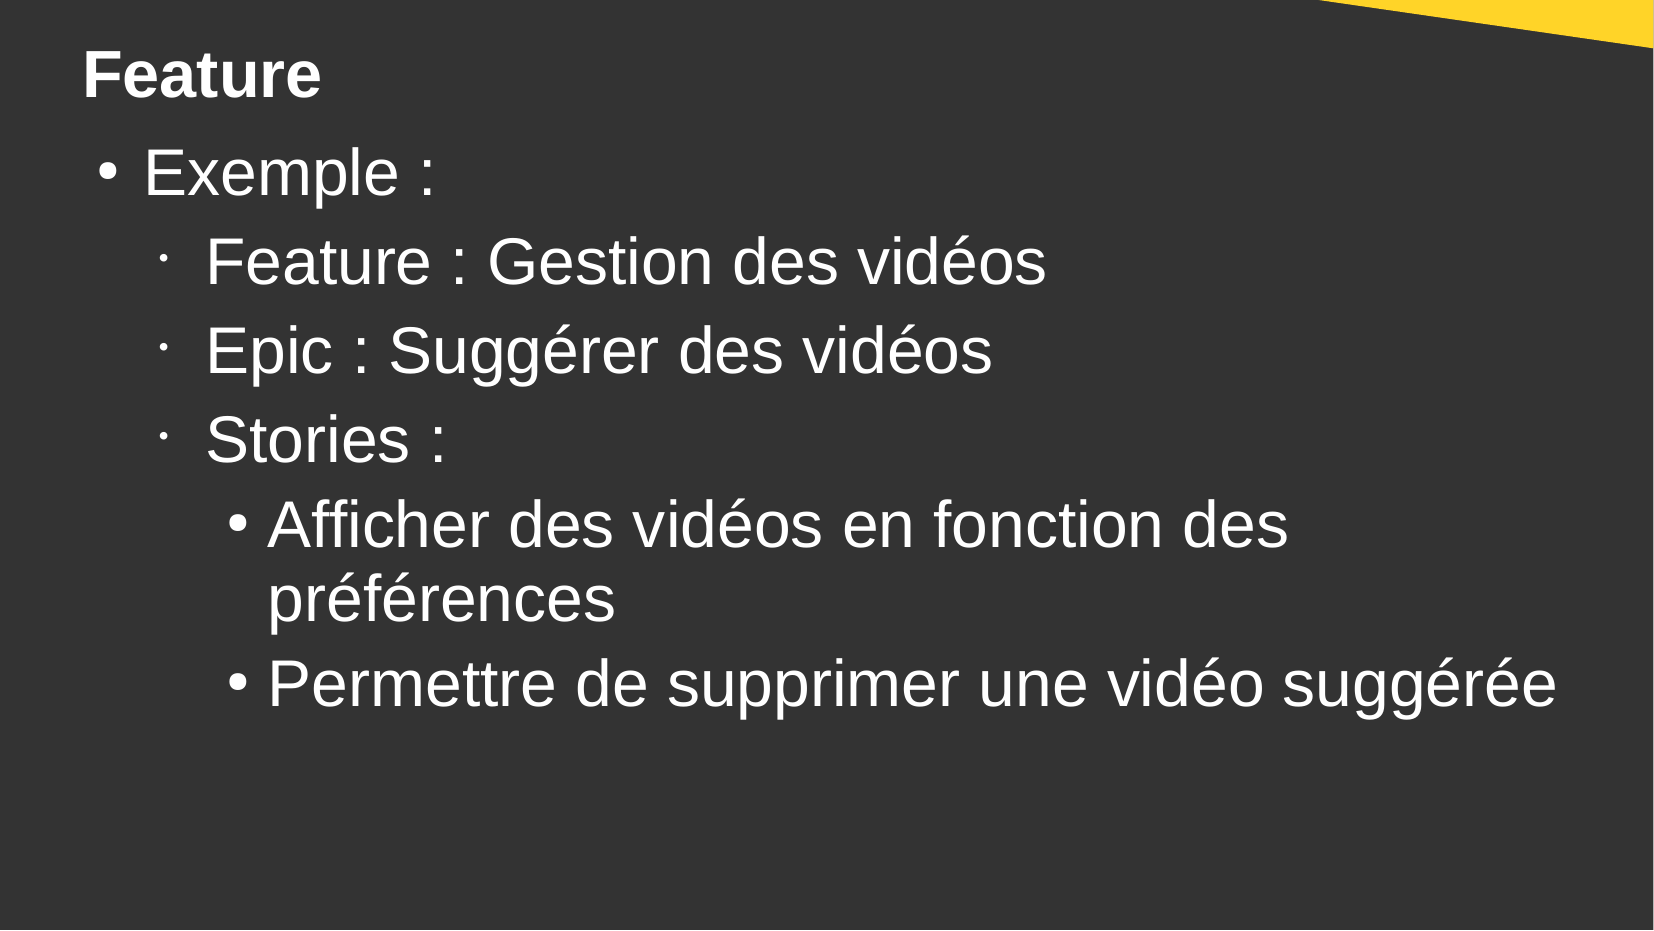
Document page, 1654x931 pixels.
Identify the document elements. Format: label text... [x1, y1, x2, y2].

text_box [1318, 0, 1654, 49]
title Feature [82, 37, 1571, 122]
list Exemple : Feature : Gestion des vidéos Epic : Suggérer des vidéos Stories : Afficher des vidéos en fonction des préférences Permettre de supprimer une vidéo suggérée [80, 135, 1620, 777]
